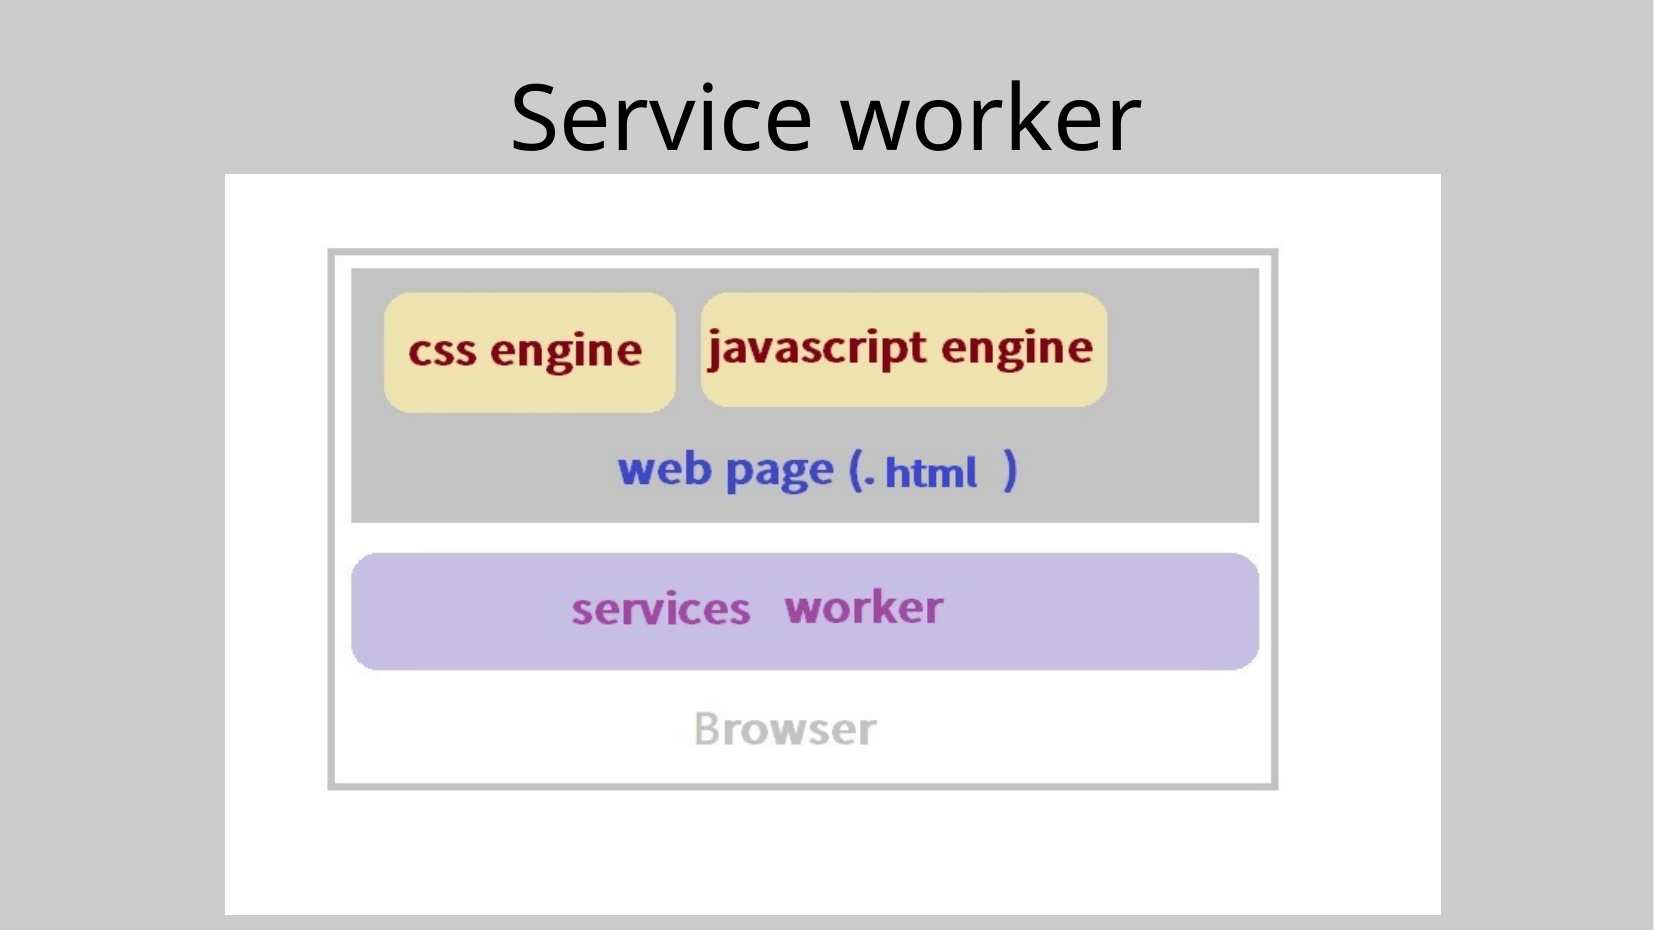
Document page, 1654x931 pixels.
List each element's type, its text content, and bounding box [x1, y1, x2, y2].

picture [225, 174, 1441, 916]
title Service worker [82, 37, 1571, 193]
